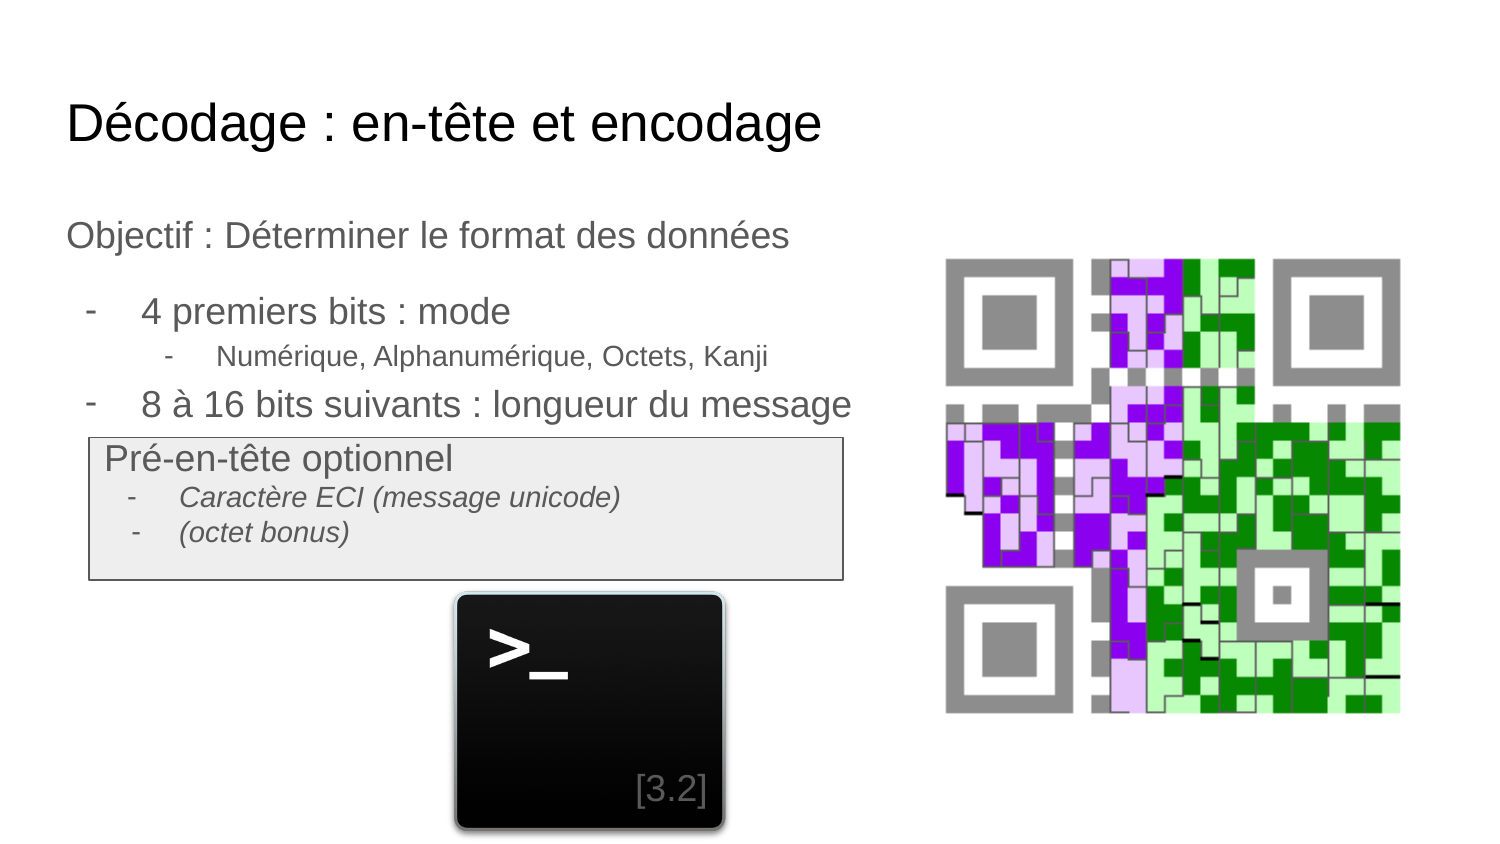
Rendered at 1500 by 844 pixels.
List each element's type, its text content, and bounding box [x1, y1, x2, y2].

picture [436, 557, 743, 844]
text_box [3.2] [619, 749, 727, 818]
title Décodage : en-tête et encodage [51, 72, 1449, 167]
picture [910, 223, 1437, 750]
text_box Pré-en-tête optionnel Caractère ECI (message unicode) (octet bonus) [89, 437, 843, 580]
list Objectif : Déterminer le format des données 4 premiers bits : mode Numérique, Alphanumérique, Octets, Kanji 8 à 16 bits suivants : longueur du message [51, 189, 1449, 750]
